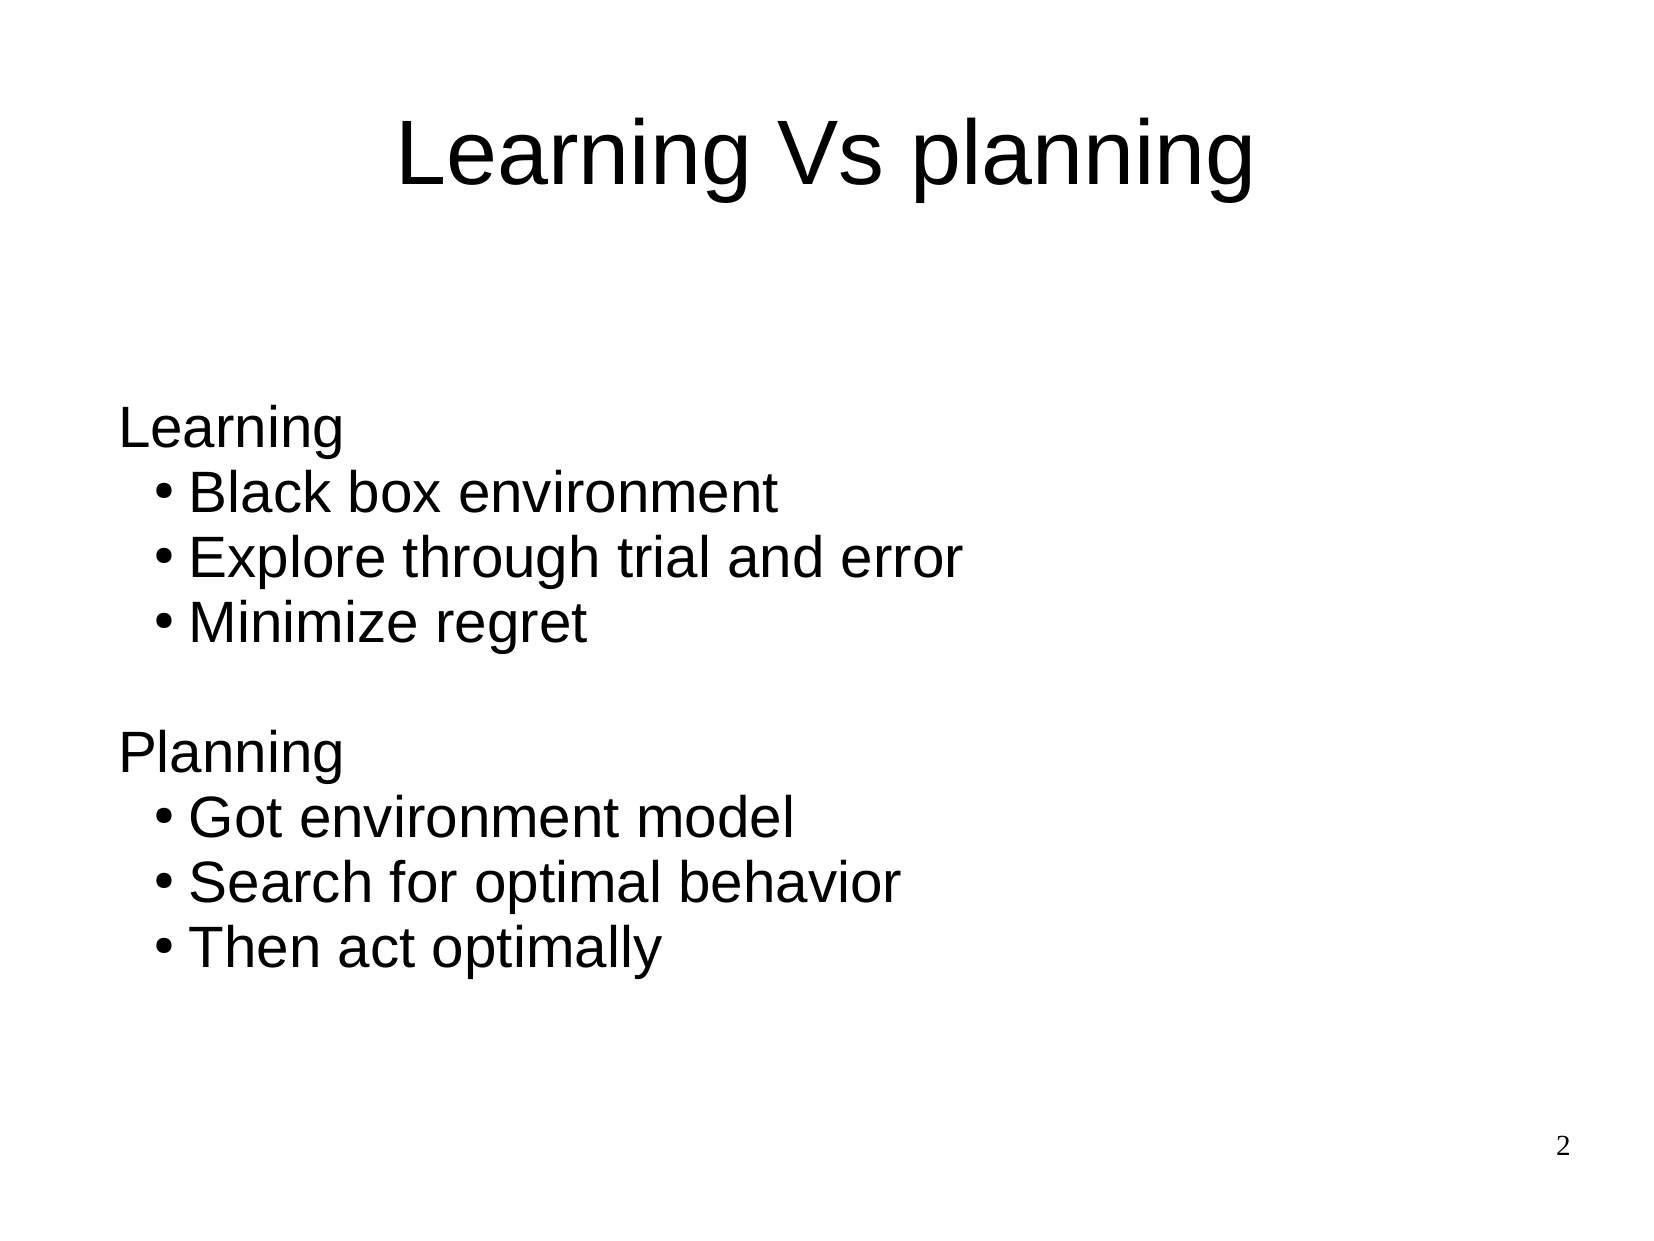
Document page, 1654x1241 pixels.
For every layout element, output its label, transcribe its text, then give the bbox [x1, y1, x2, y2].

title Learning Vs planning [82, 49, 1571, 257]
text_box Learning Black box environment Explore through trial and error Minimize regret Planning Got environment model Search for optimal behavior Then act optimally [82, 290, 1571, 1010]
